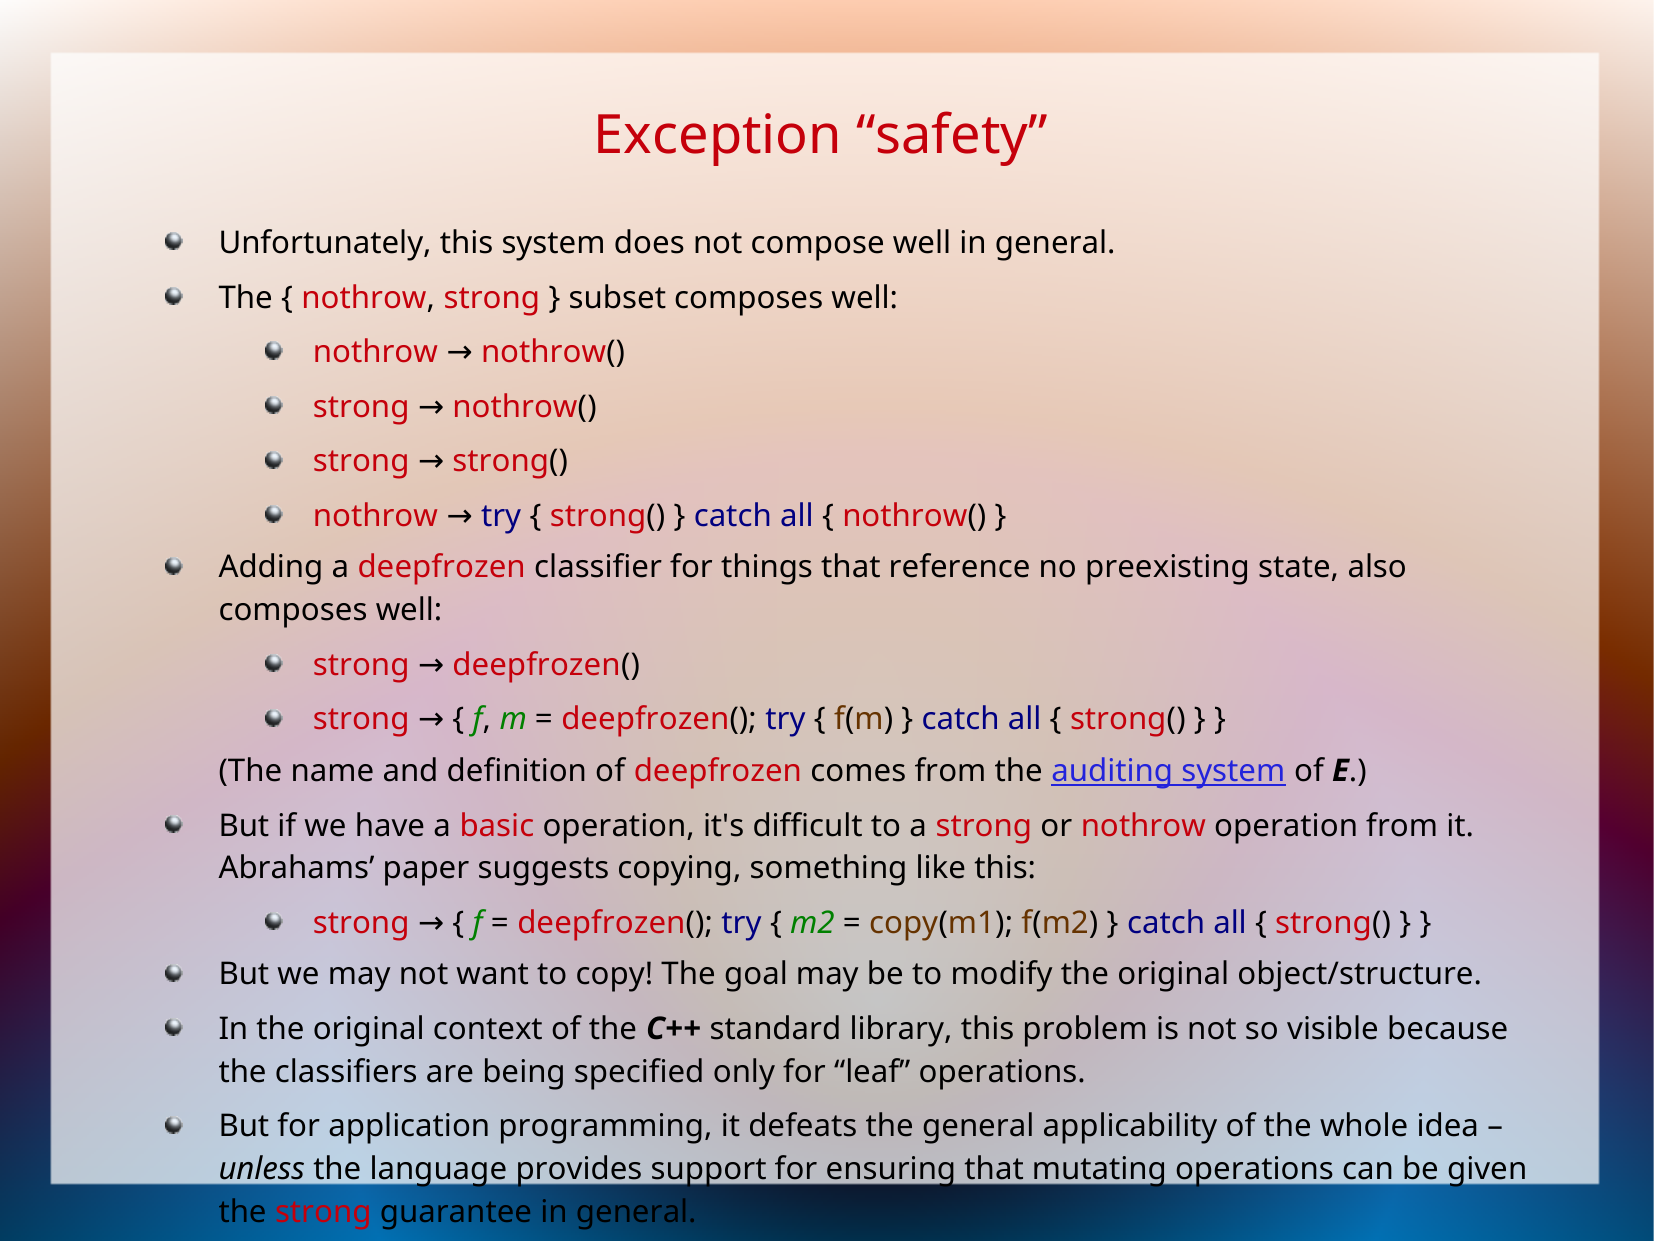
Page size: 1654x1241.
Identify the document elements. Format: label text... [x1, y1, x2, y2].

picture [0, 0, 1654, 1241]
title Exception “safety” [76, 59, 1565, 207]
list Unfortunately, this system does not compose well in general. The { nothrow, strong } subset composes well: nothrow → nothrow() strong → nothrow() strong → strong() nothrow → try { strong() } catch all { nothrow() } Adding a deepfrozen classifier for things that reference no preexisting state, also composes well: strong → deepfrozen() strong → { f, m = deepfrozen(); try { f(m) } catch all { strong() } } (The name and definition of deepfrozen comes from the auditing system of E.) But if we have a basic operation, it's difficult to a strong or nothrow operation from it. Abrahams’ paper suggests copying, something like this: strong → { f = deepfrozen(); try { m2 = copy(m1); f(m2) } catch all { strong() } } But we may not want to copy! The goal may be to modify the original object/structure. In the original context of the C++ standard library, this problem is not so visible because the classifiers are being specified only for “leaf” operations. But for application programming, it defeats the general applicability of the whole idea – unless the language provides support for ensuring that mutating operations can be given the strong guarantee in general. [147, 219, 1536, 1148]
